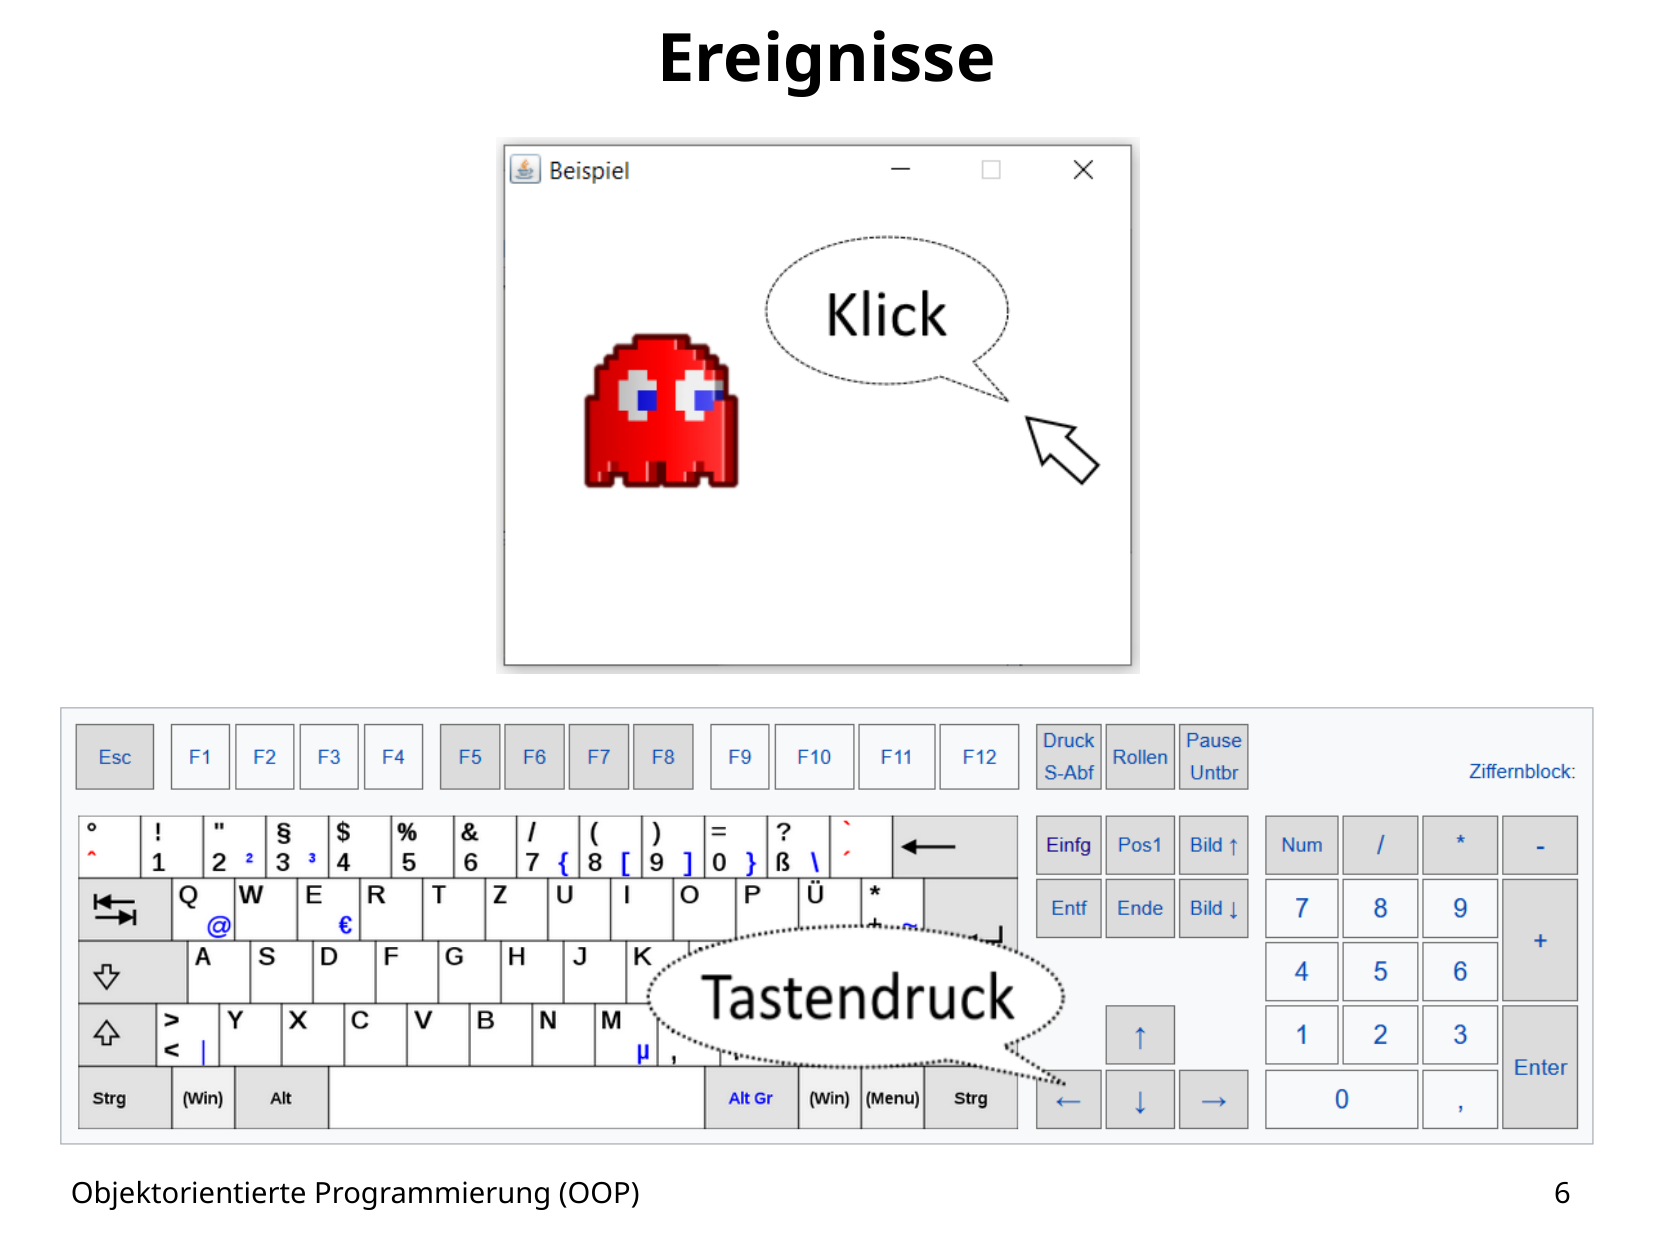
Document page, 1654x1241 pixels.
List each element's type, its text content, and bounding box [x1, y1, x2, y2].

picture [496, 137, 1140, 674]
picture [59, 706, 1595, 1146]
title Ereignisse [0, 5, 1654, 107]
